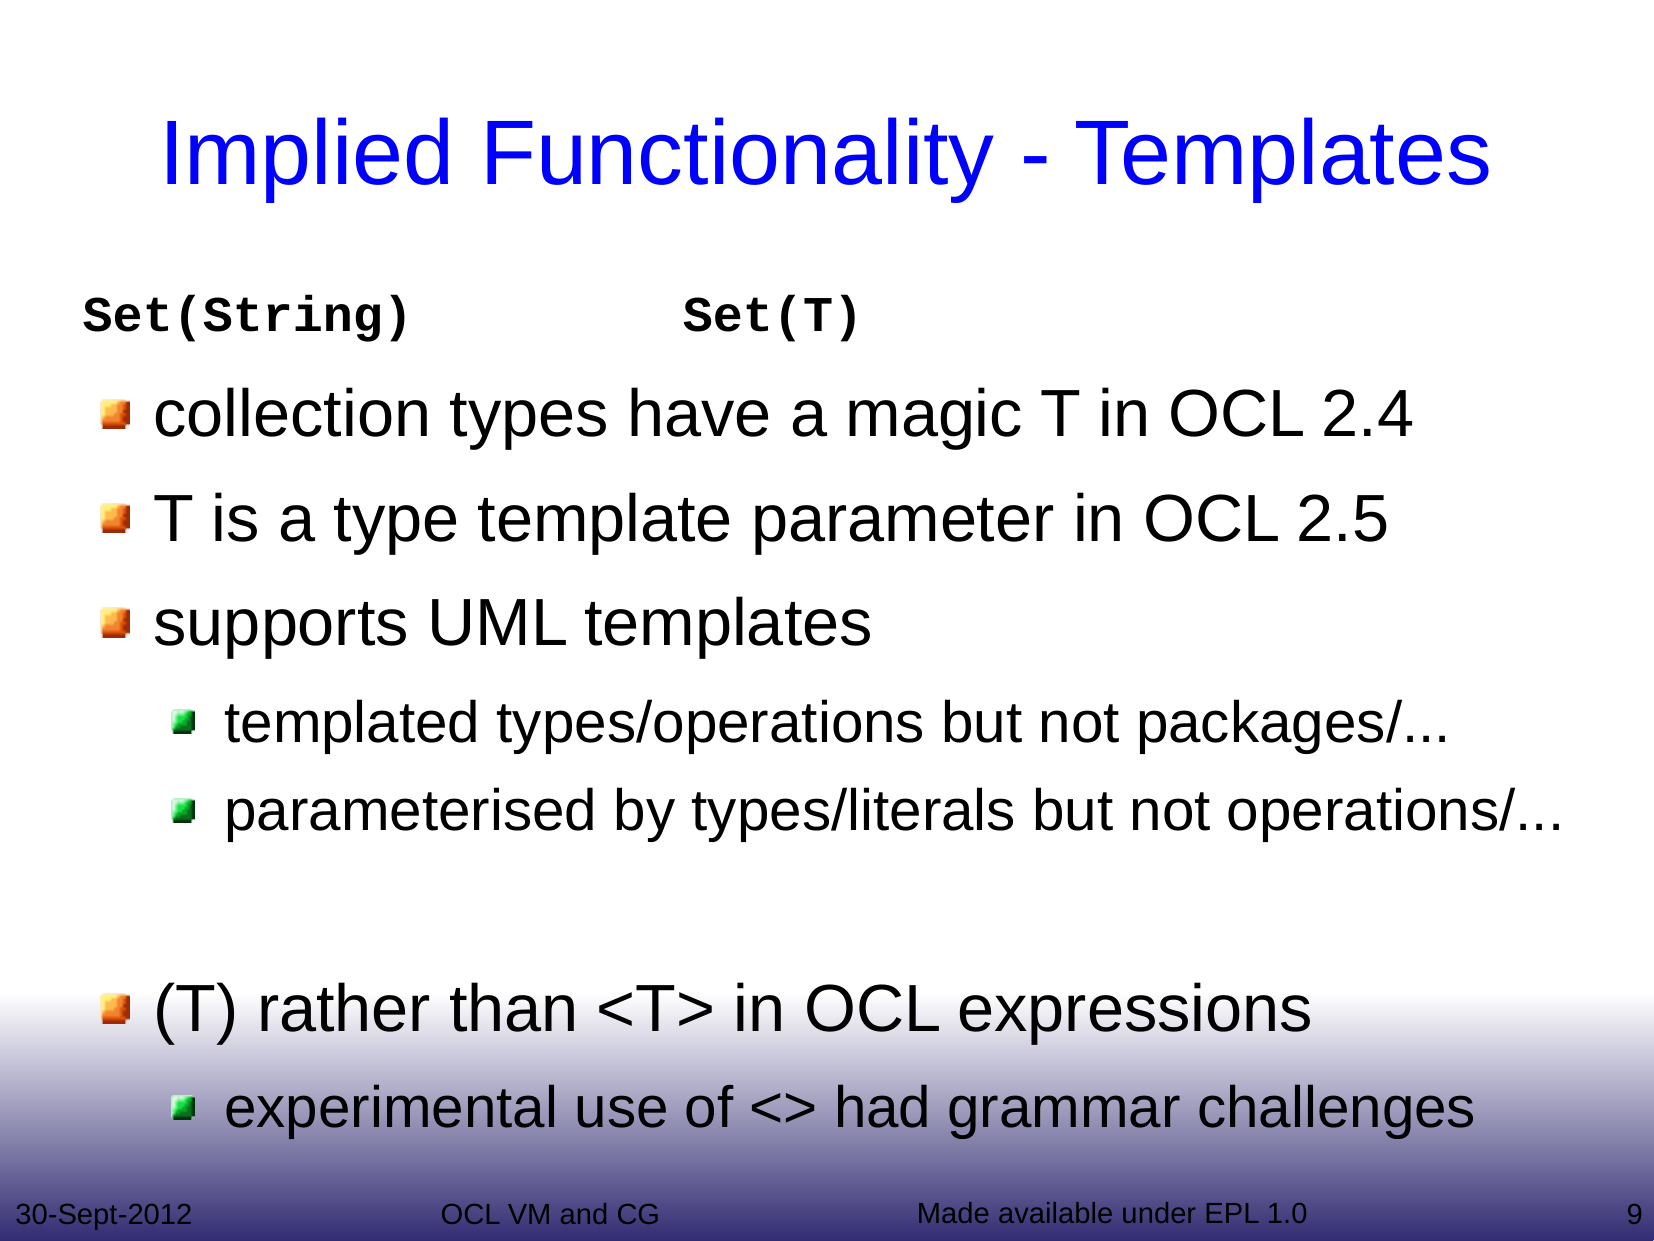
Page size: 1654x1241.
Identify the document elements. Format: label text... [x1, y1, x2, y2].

list Set(String) Set(T) collection types have a magic T in OCL 2.4 T is a type template parameter in OCL 2.5 supports UML templates templated types/operations but not packages/... parameterised by types/literals but not operations/... (T) rather than <T> in OCL expressions experimental use of <> had grammar challenges [82, 290, 1571, 1140]
title Implied Functionality - Templates [82, 49, 1571, 257]
